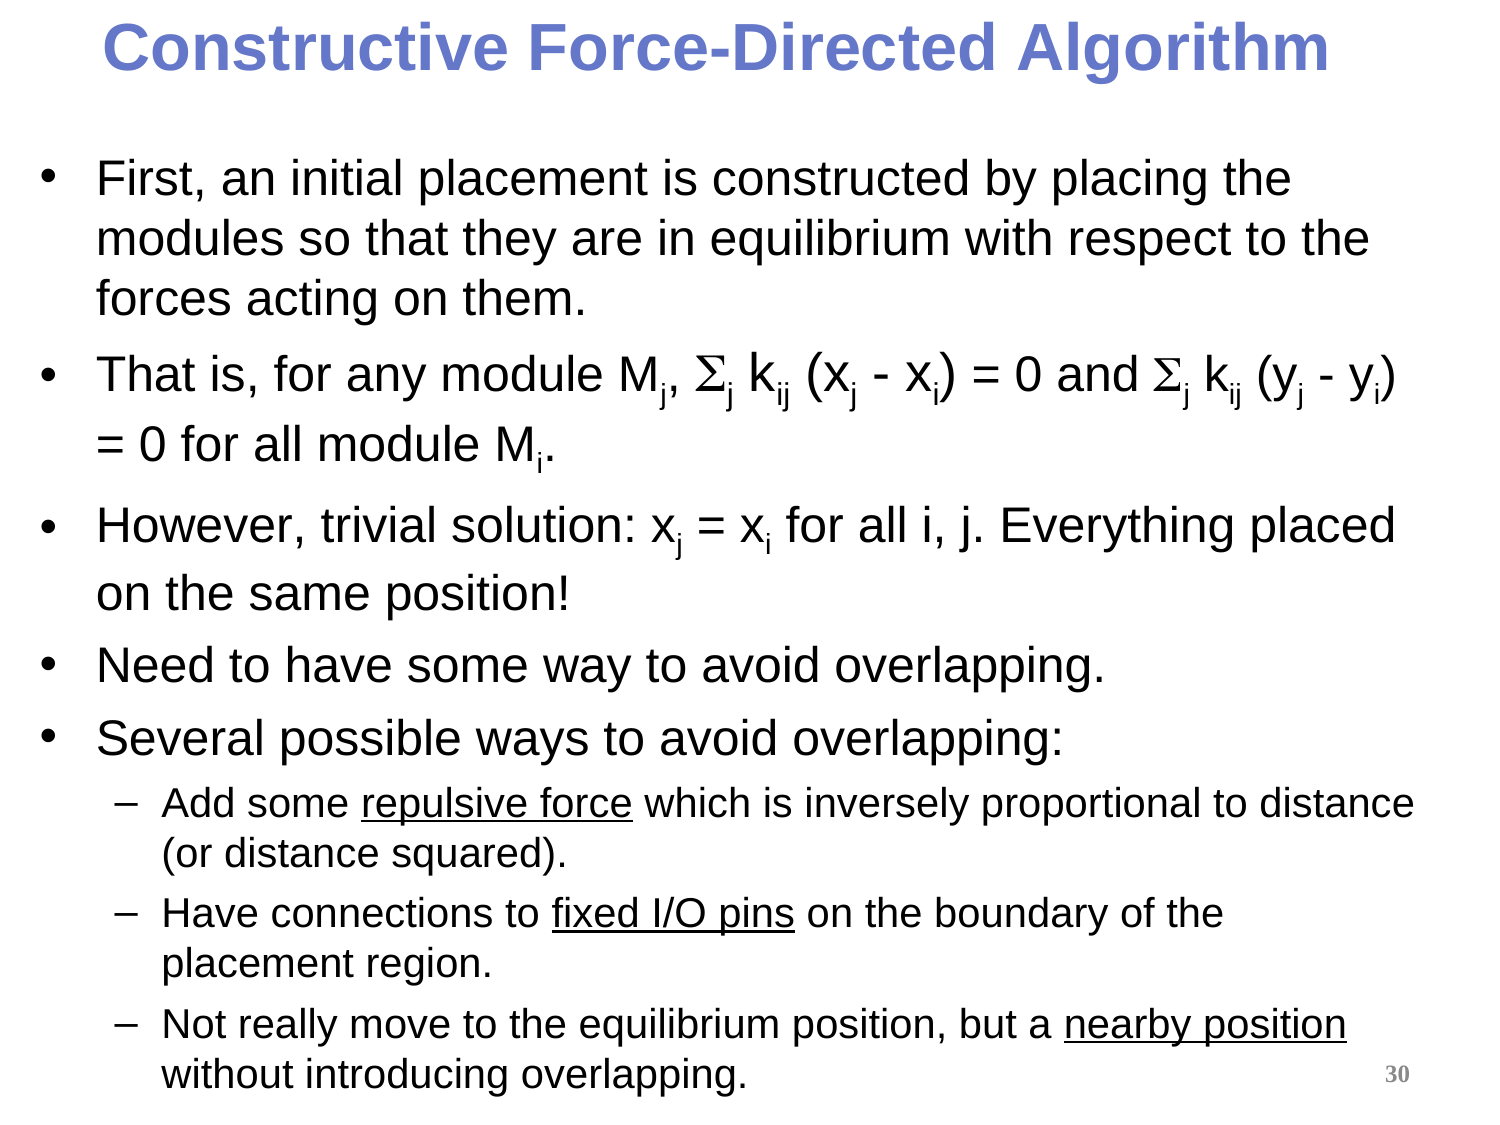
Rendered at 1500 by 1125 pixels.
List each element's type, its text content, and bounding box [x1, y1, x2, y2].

text_box First, an initial placement is constructed by placing the modules so that they are in equilibrium with respect to the forces acting on them. That is, for any module Mj, j kij (xj - xi) = 0 and j kij (yj - yi) = 0 for all module Mi. However, trivial solution: xj = xi for all i, j. Everything placed on the same position! Need to have some way to avoid overlapping. Several possible ways to avoid overlapping: Add some repulsive force which is inversely proportional to distance (or distance squared). Have connections to fixed I/O pins on the boundary of the placement region. Not really move to the equilibrium position, but a nearby position without introducing overlapping. [24, 137, 1438, 950]
text_box <number> [1074, 1042, 1426, 1103]
text_box Constructive Force-Directed Algorithm [87, 0, 1426, 88]
